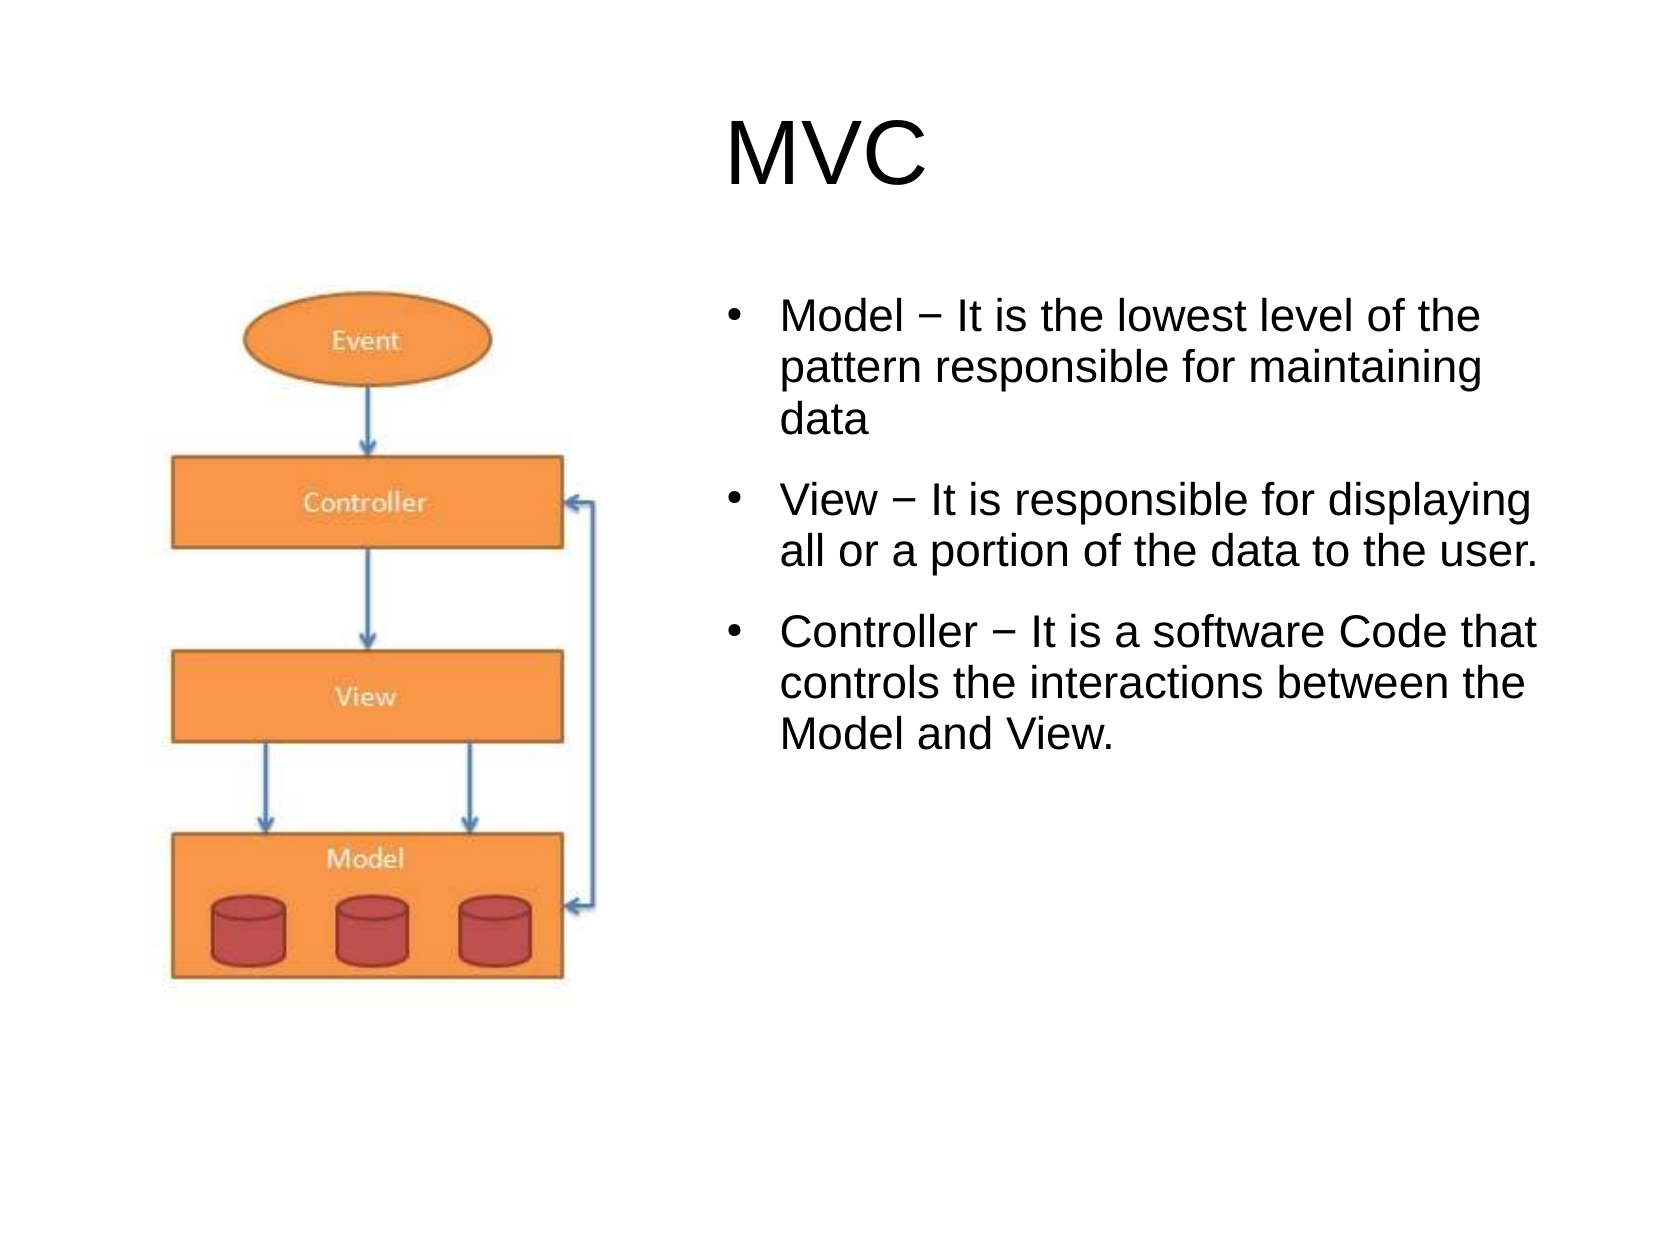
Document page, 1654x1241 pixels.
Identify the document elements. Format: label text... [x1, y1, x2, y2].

list Model − It is the lowest level of the pattern responsible for maintaining data View − It is responsible for displaying all or a portion of the data to the user. Controller − It is a software Code that controls the interactions between the Model and View. [708, 290, 1572, 1241]
picture [147, 284, 608, 1004]
title MVC [82, 49, 1571, 257]
